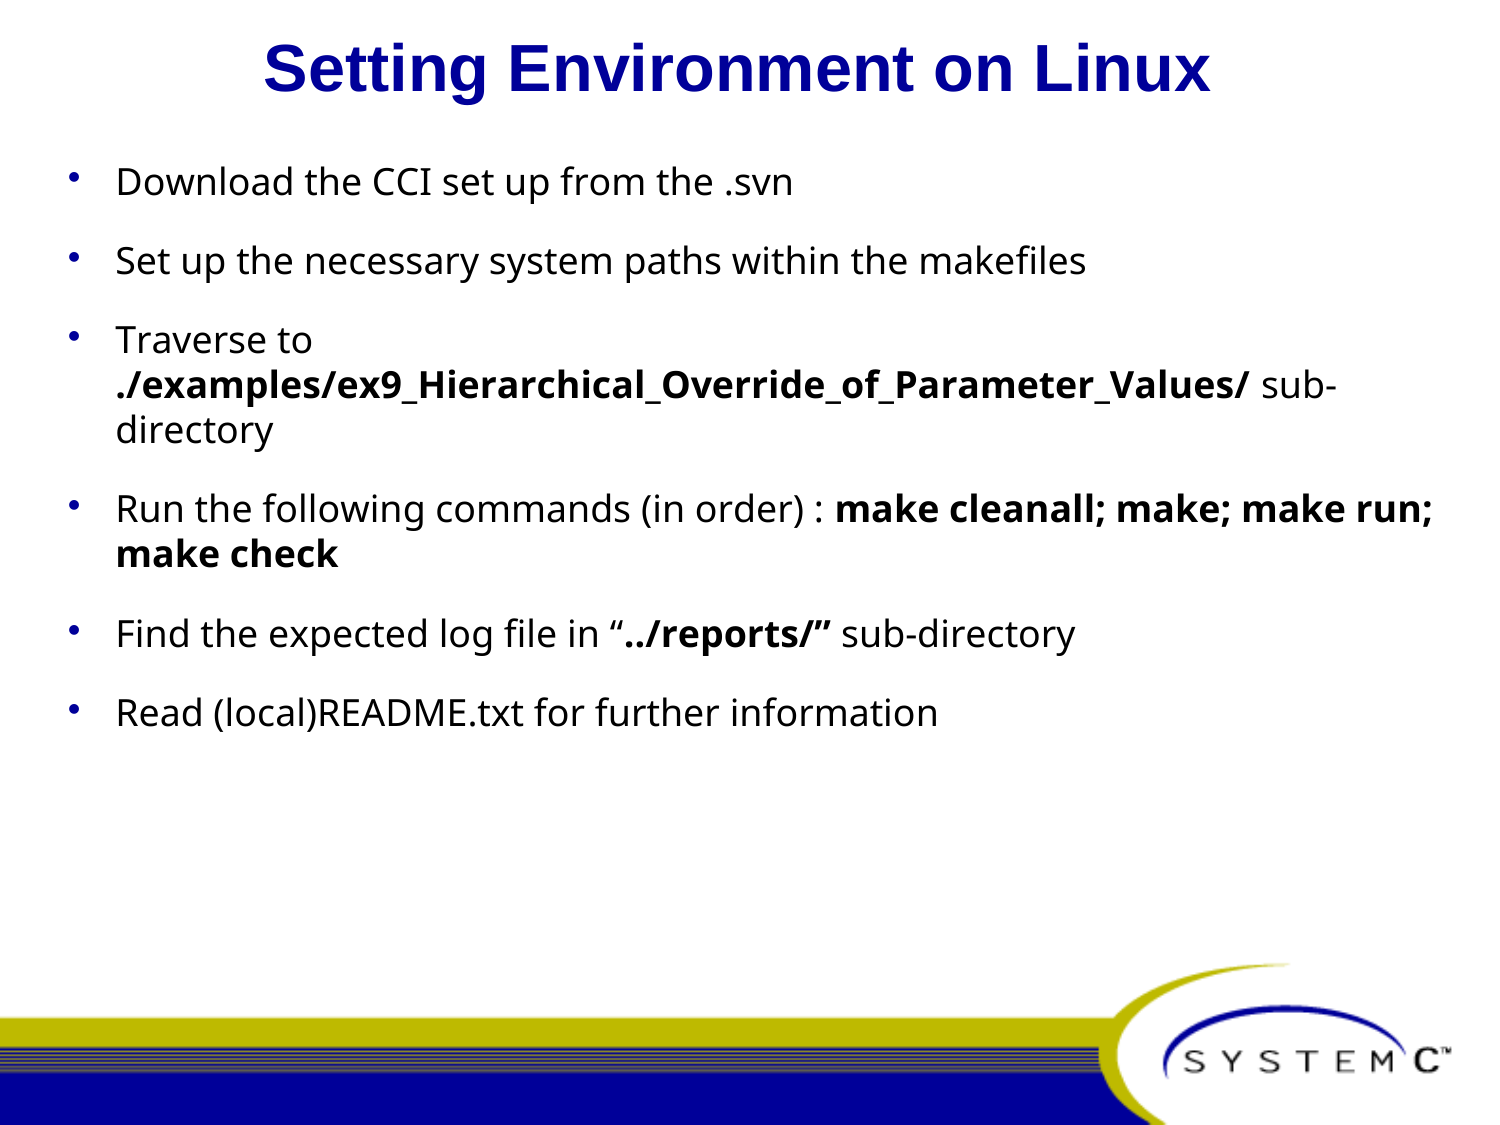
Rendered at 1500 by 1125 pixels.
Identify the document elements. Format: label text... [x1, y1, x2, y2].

picture [0, 0, 1500, 1125]
text_box Download the CCI set up from the .svn Set up the necessary system paths within the makefiles Traverse to ./examples/ex9_Hierarchical_Override_of_Parameter_Values/ sub-directory Run the following commands (in order) : make cleanall; make; make run; make check Find the expected log file in “../reports/” sub-directory Read (local)README.txt for further information [37, 149, 1463, 1005]
text_box Setting Environment on Linux [66, 23, 1409, 119]
